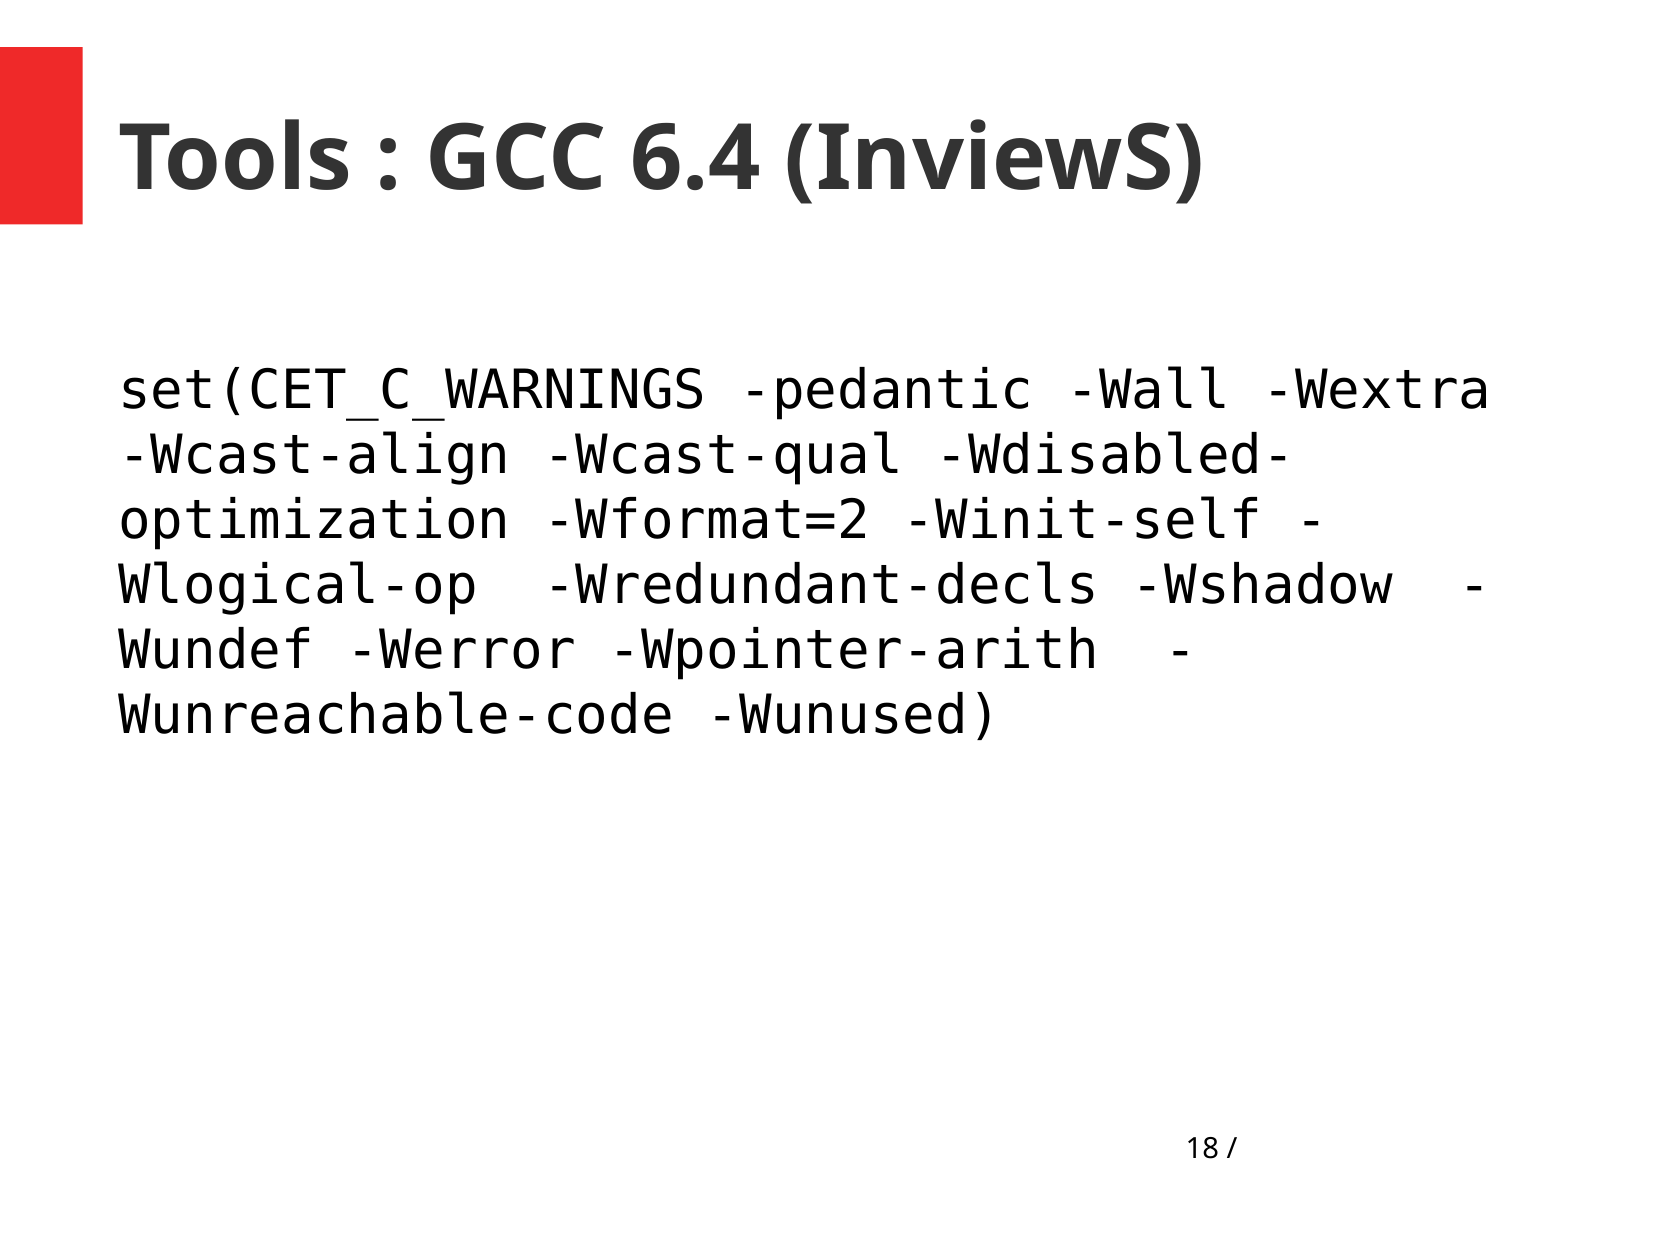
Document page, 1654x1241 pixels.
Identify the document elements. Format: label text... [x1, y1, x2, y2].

list set(CET_C_WARNINGS -pedantic -Wall -Wextra -Wcast-align -Wcast-qual -Wdisabled-optimization -Wformat=2 -Winit-self -Wlogical-op -Wredundant-decls -Wshadow -Wundef -Werror -Wpointer-arith -Wunreachable-code -Wunused) [118, 354, 1536, 1074]
text_box / [1185, 1129, 1571, 1216]
title Tools : GCC 6.4 (InviewS) [118, 49, 1571, 257]
